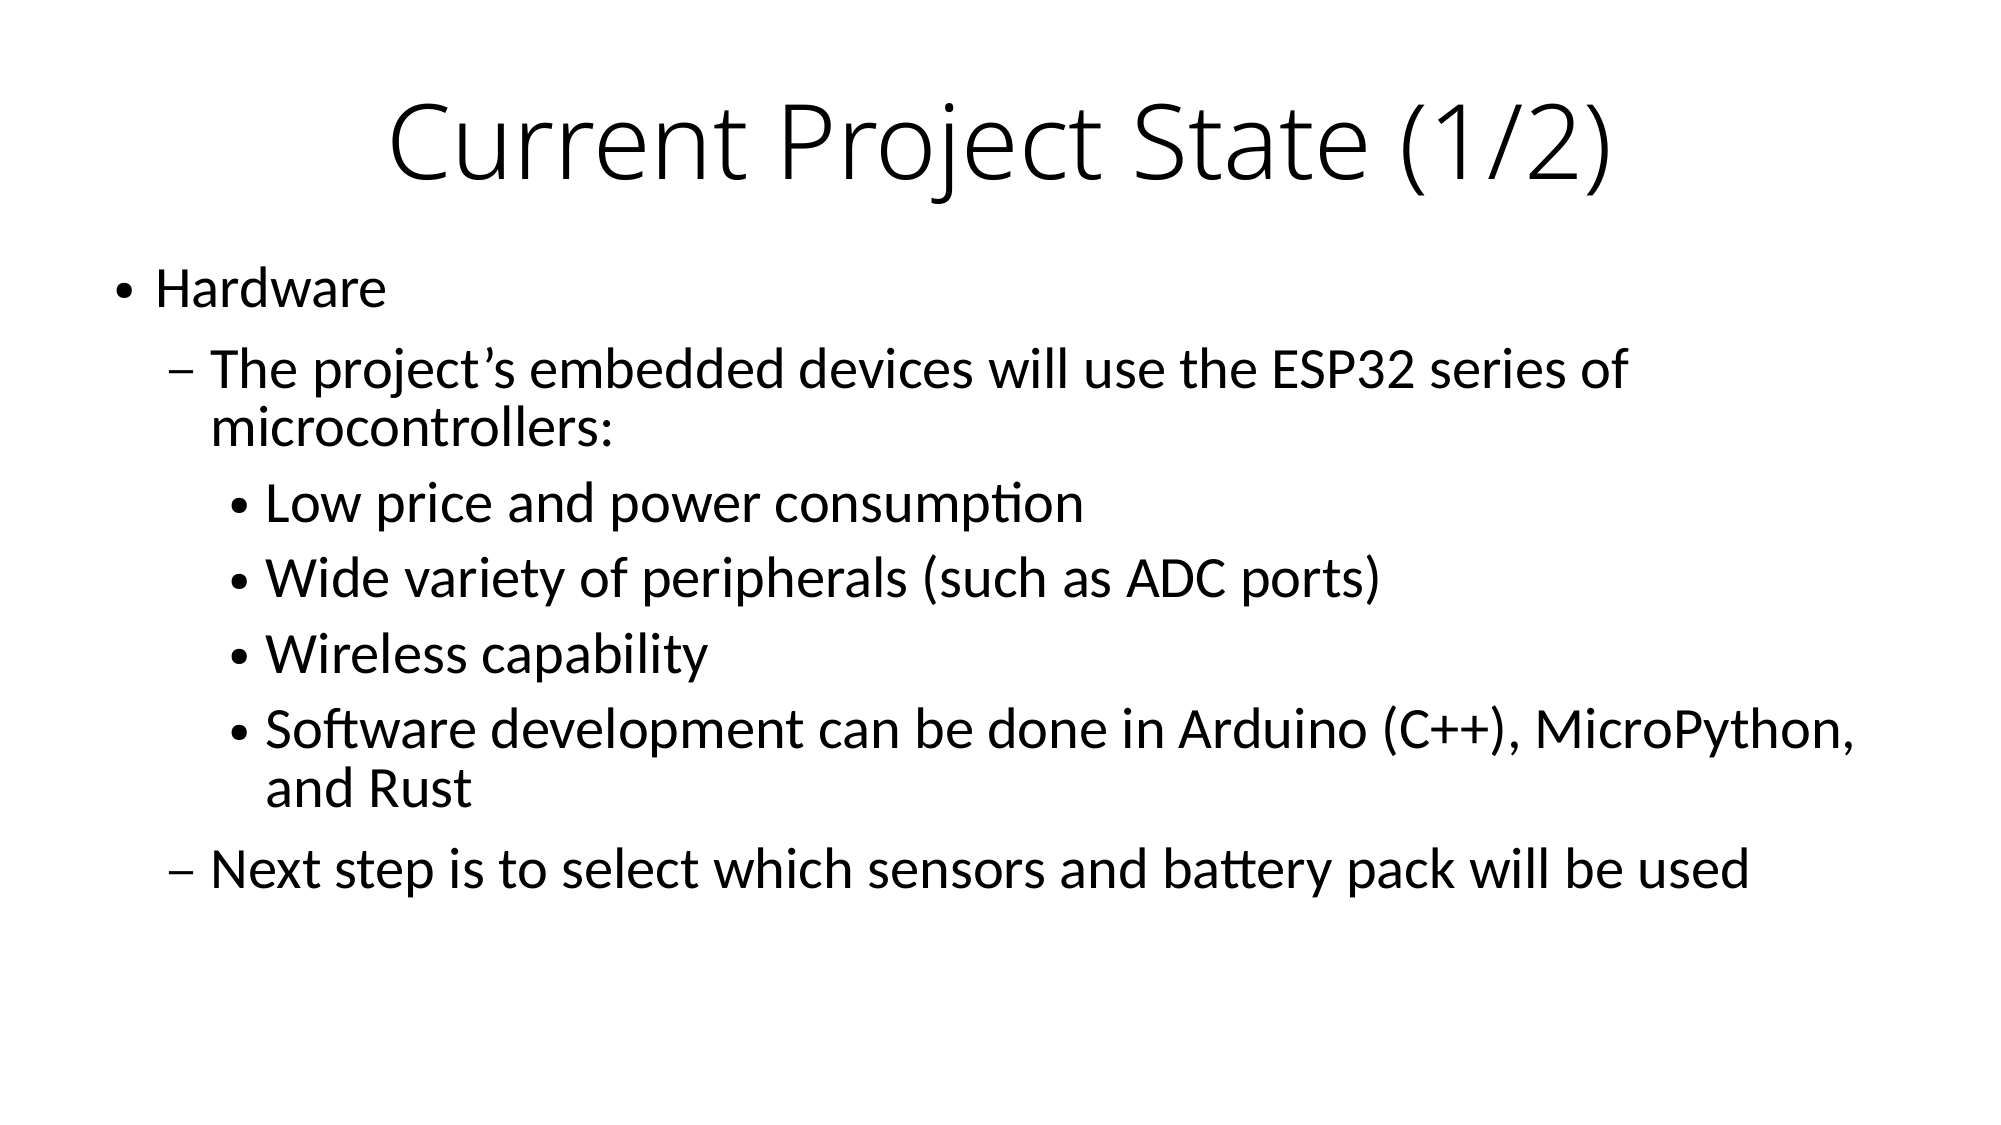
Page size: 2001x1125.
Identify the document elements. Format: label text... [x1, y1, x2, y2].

title Current Project State (1/2) [99, 44, 1900, 233]
list Hardware The project’s embedded devices will use the ESP32 series of microcontrollers: Low price and power consumption Wide variety of peripherals (such as ADC ports) Wireless capability Software development can be done in Arduino (C++), MicroPython, and Rust Next step is to select which sensors and battery pack will be used [100, 263, 1900, 916]
